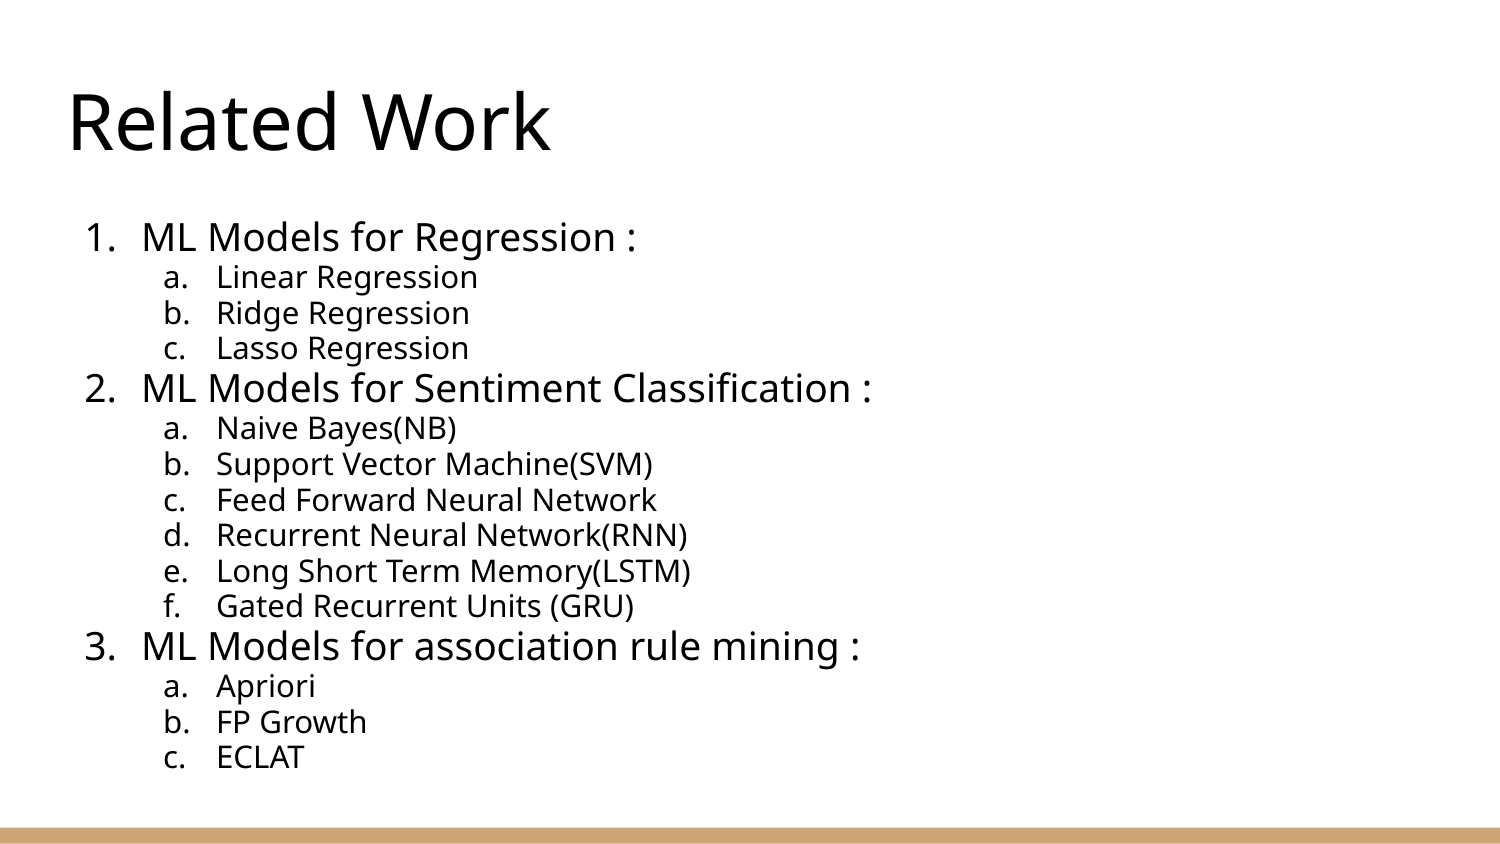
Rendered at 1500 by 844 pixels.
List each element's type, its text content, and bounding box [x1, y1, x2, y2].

list ML Models for Regression : Linear Regression Ridge Regression Lasso Regression ML Models for Sentiment Classification : Naive Bayes(NB) Support Vector Machine(SVM) Feed Forward Neural Network Recurrent Neural Network(RNN) Long Short Term Memory(LSTM) Gated Recurrent Units (GRU) ML Models for association rule mining : Apriori FP Growth ECLAT [51, 200, 1449, 793]
title Related Work [51, 51, 1449, 189]
